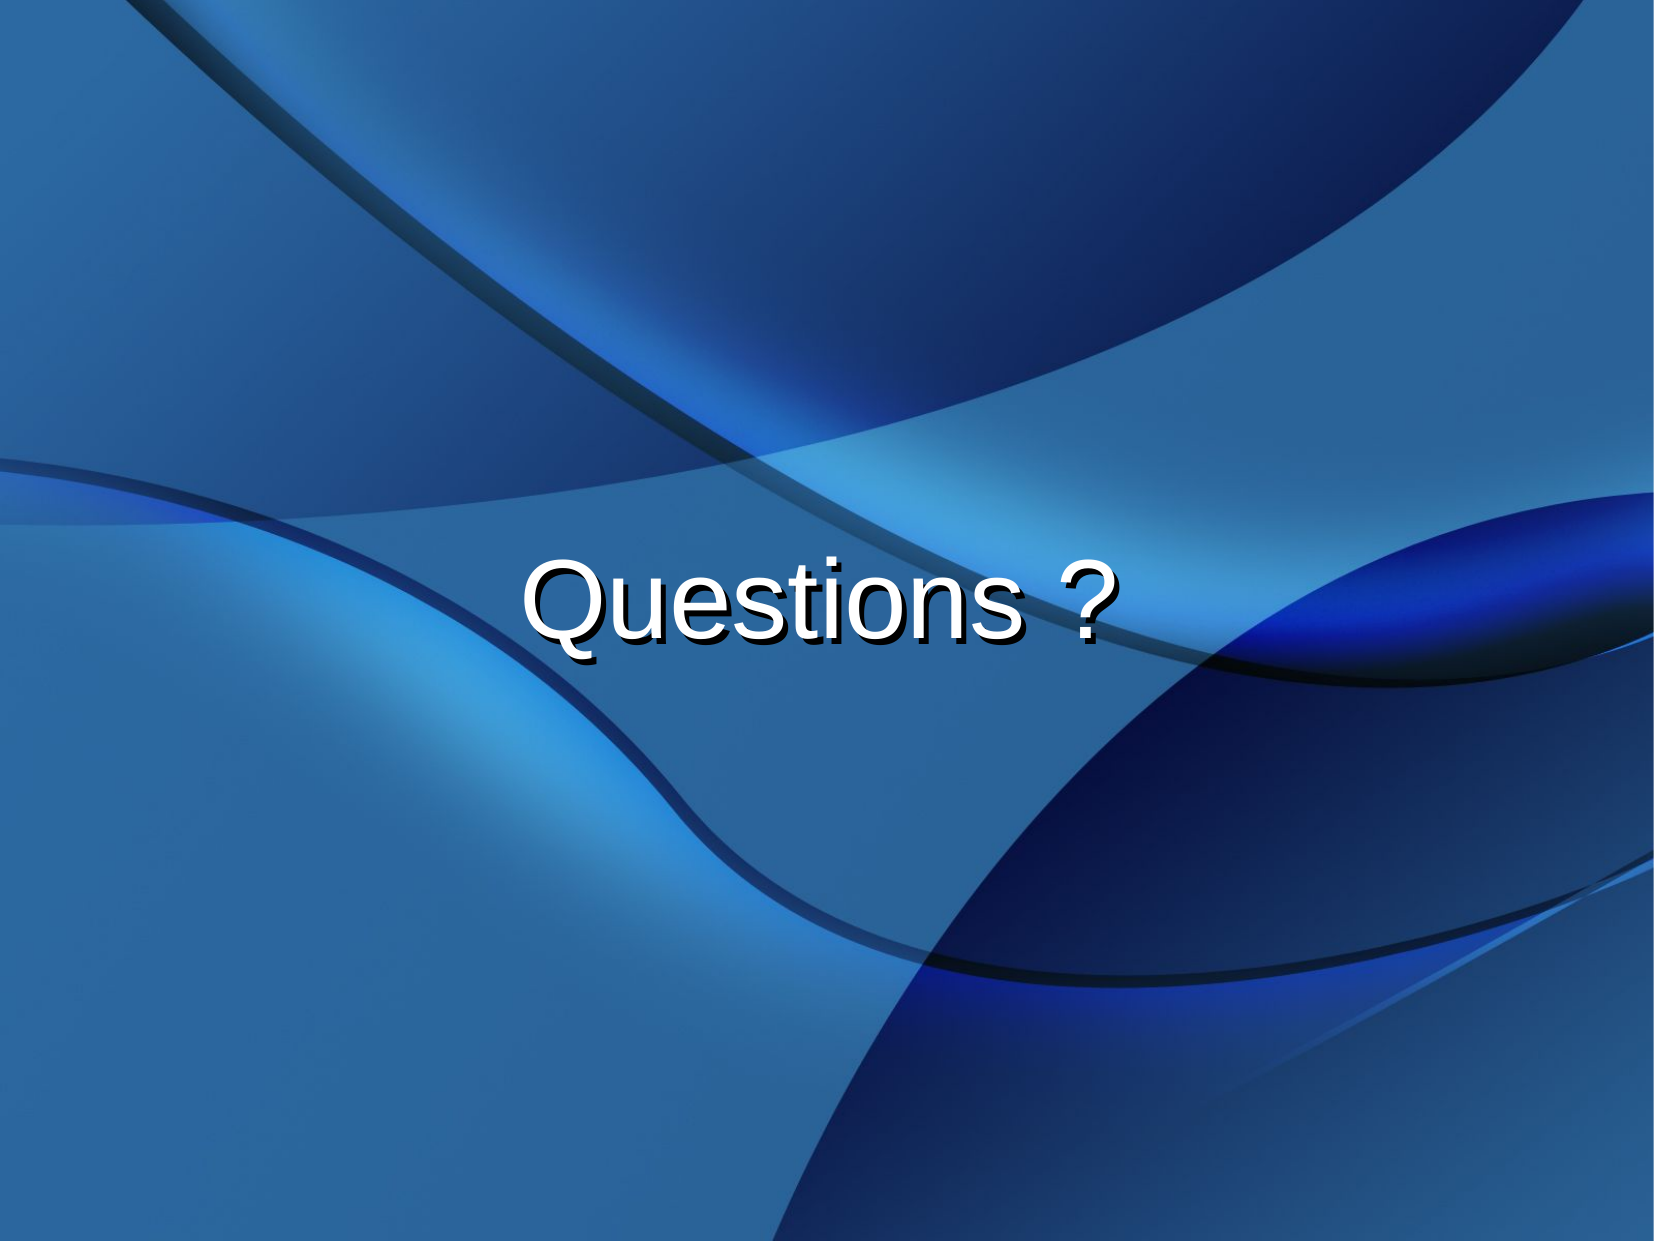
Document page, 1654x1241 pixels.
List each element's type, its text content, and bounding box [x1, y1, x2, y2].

subtitle Questions ? [75, 120, 1564, 1080]
picture [0, 0, 1654, 1241]
